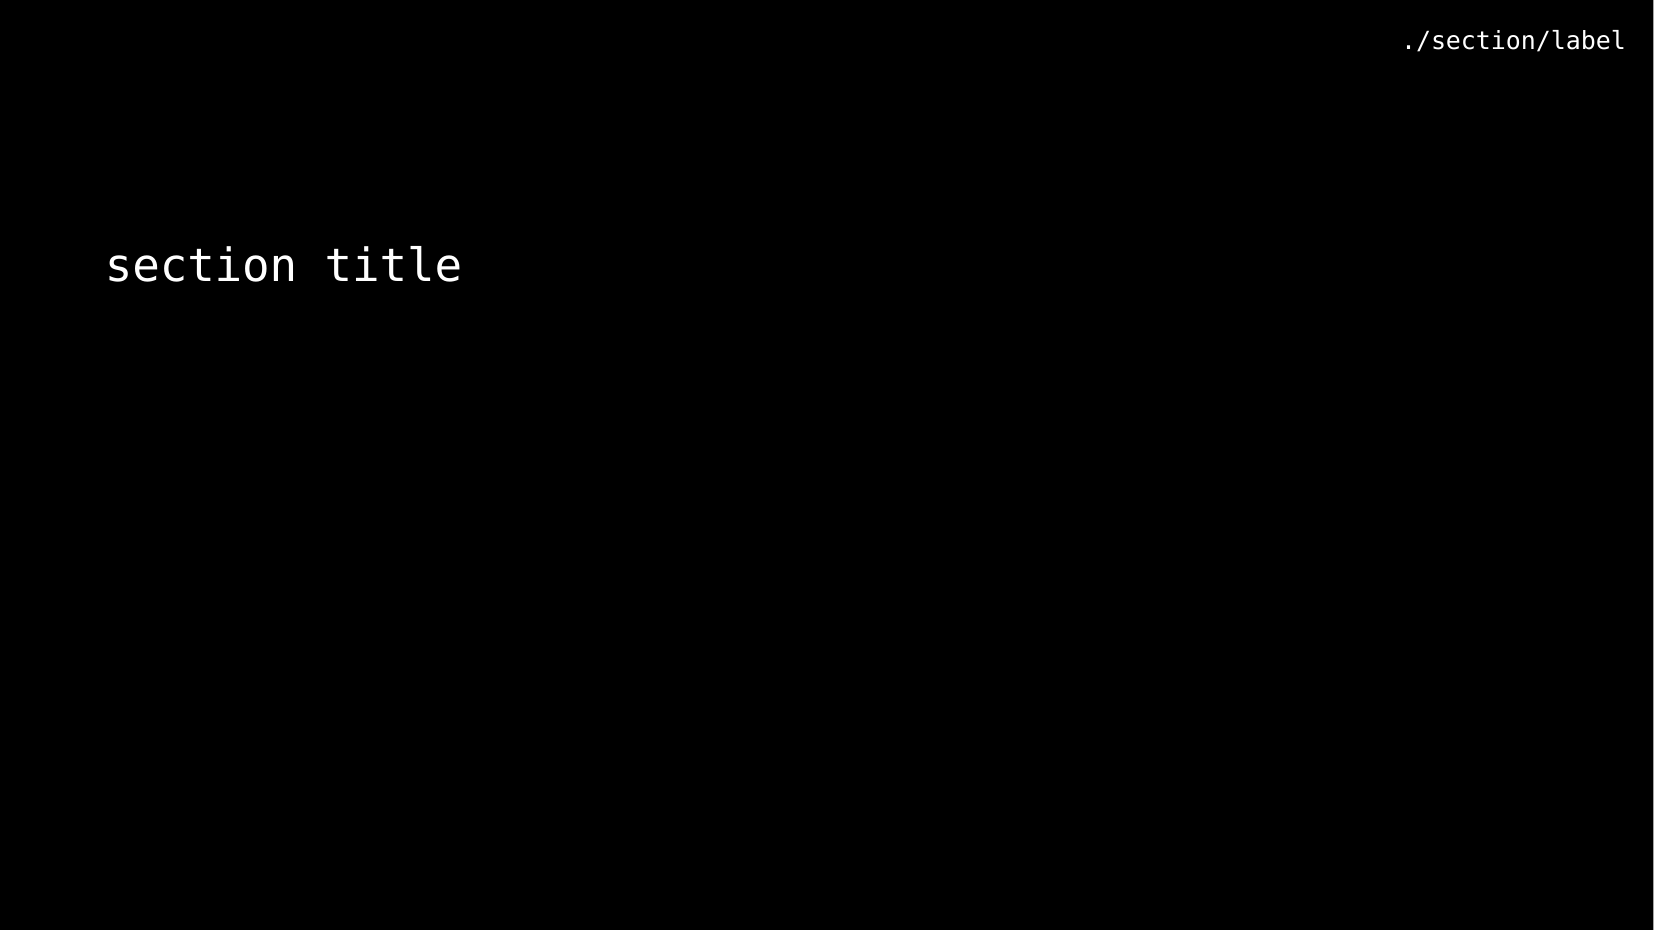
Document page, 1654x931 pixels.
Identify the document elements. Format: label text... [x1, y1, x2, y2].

text_box section title [90, 231, 1576, 300]
text_box ./section/label [15, 18, 1641, 67]
